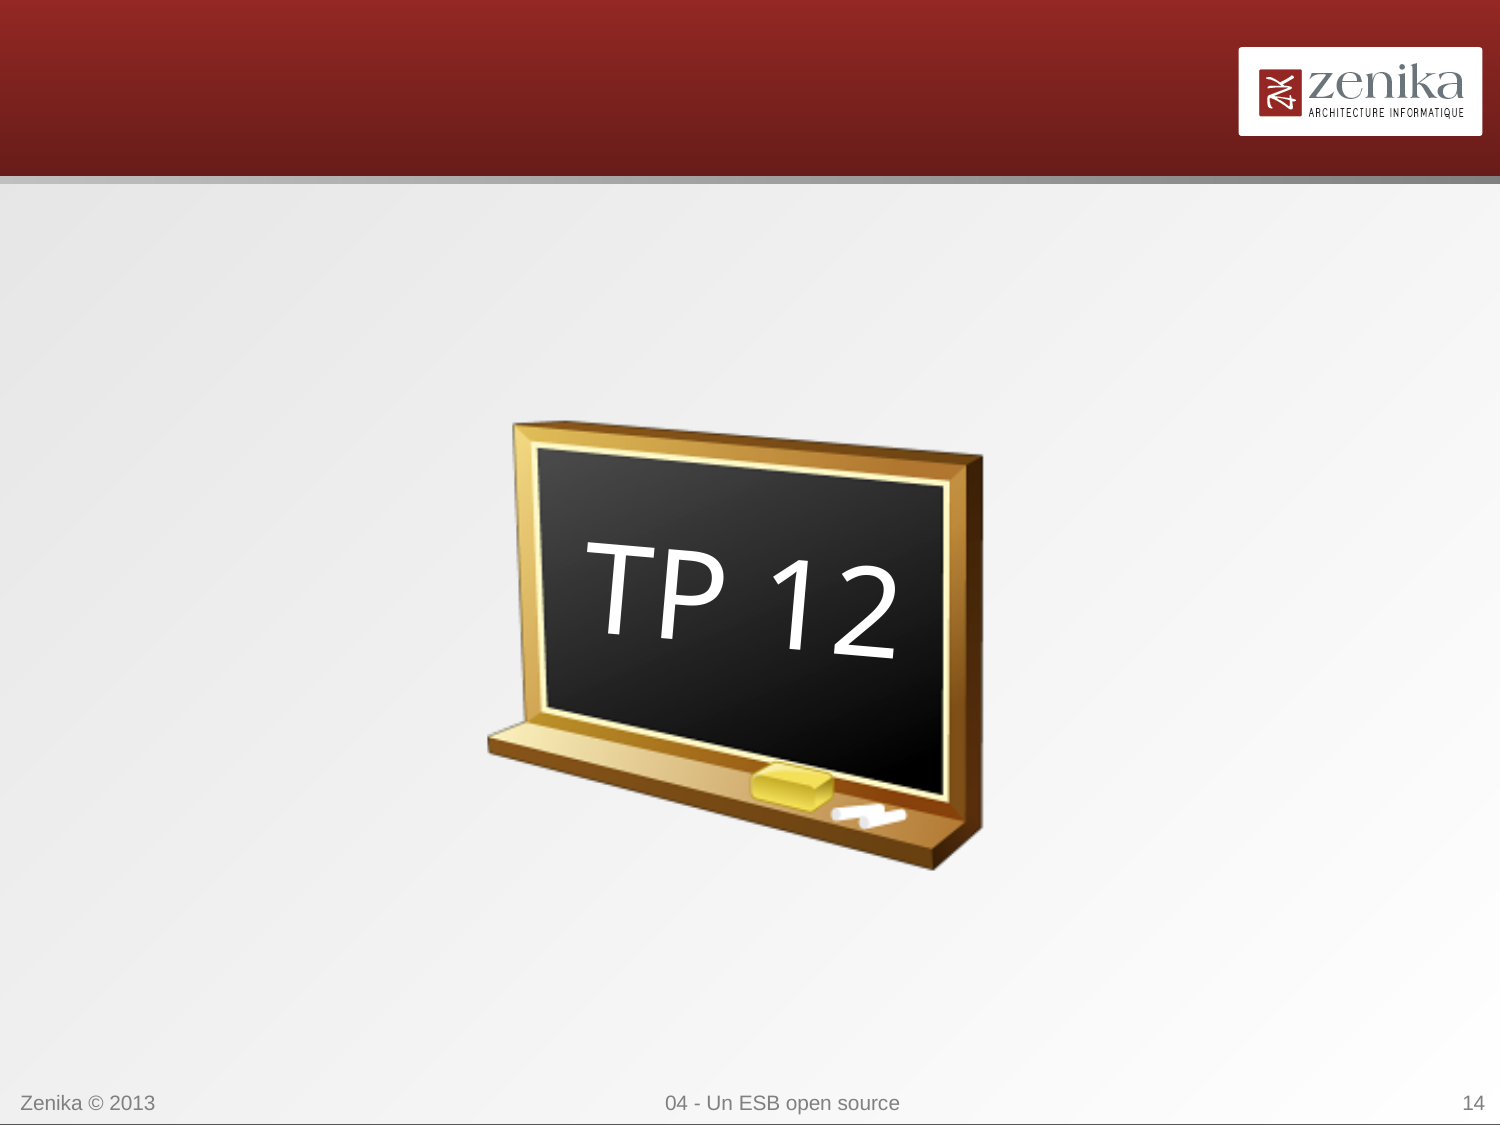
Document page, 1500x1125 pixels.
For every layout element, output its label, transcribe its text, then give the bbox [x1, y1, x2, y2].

picture [484, 388, 1019, 923]
text_box TP 12 [562, 489, 957, 696]
picture [1257, 58, 1464, 125]
